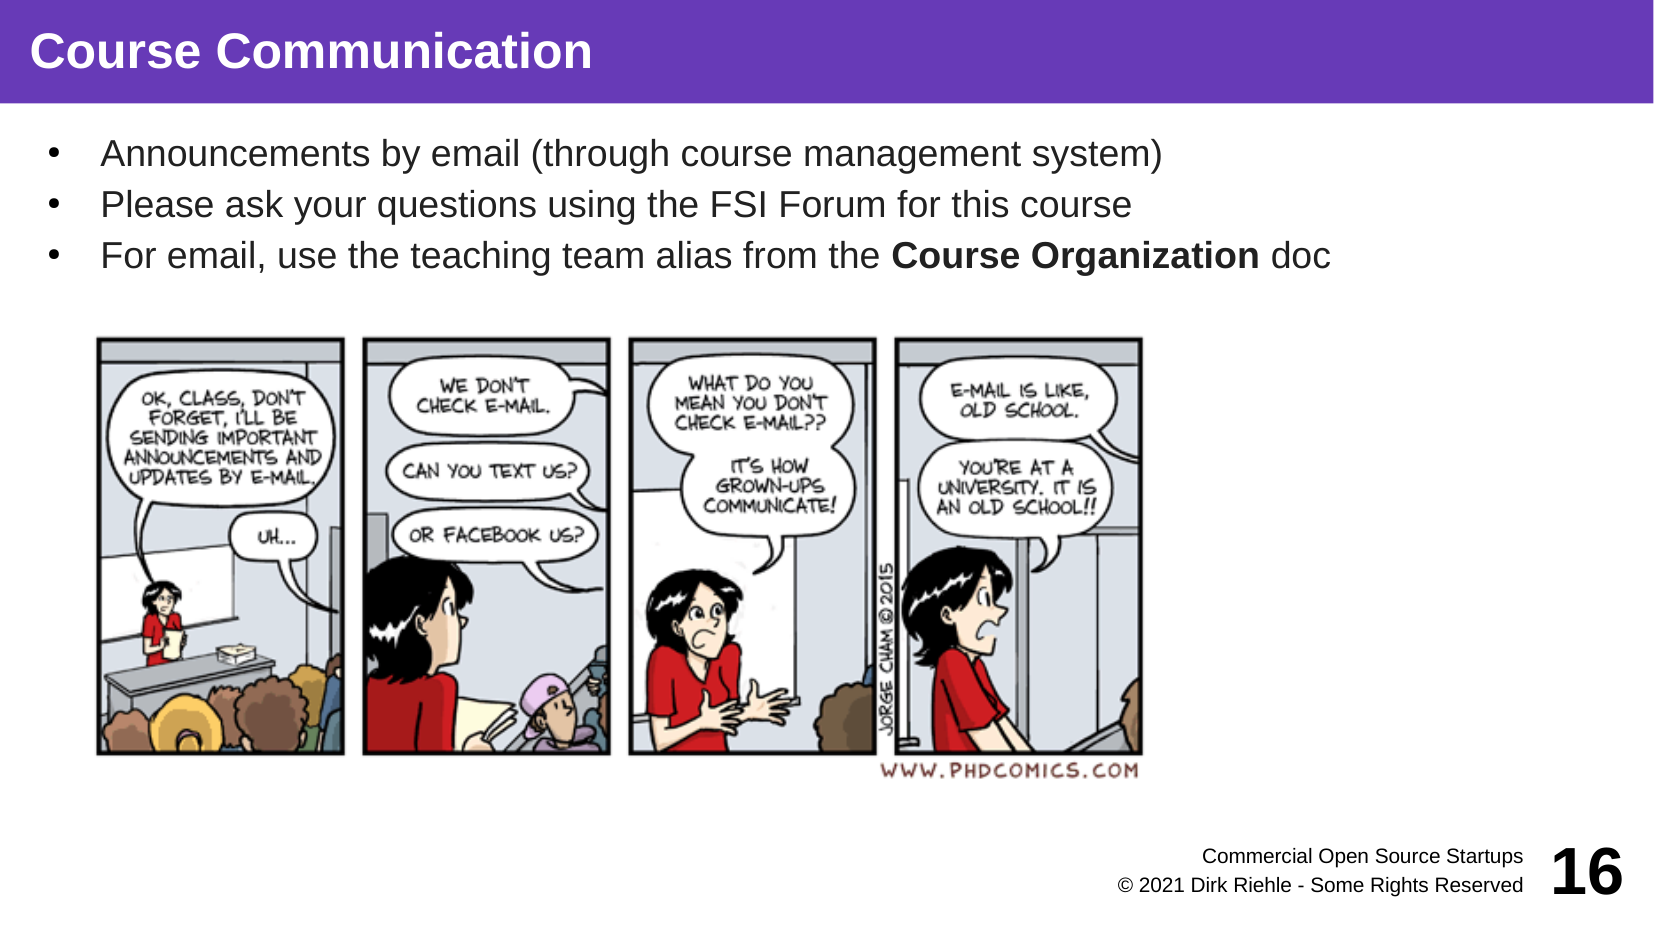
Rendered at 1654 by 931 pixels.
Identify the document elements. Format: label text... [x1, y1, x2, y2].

title Course Communication [0, 0, 1654, 104]
picture [88, 324, 1152, 786]
list Announcements by email (through course management system) Please ask your questions using the FSI Forum for this course For email, use the teaching team alias from the Course Organization doc [29, 132, 1625, 813]
